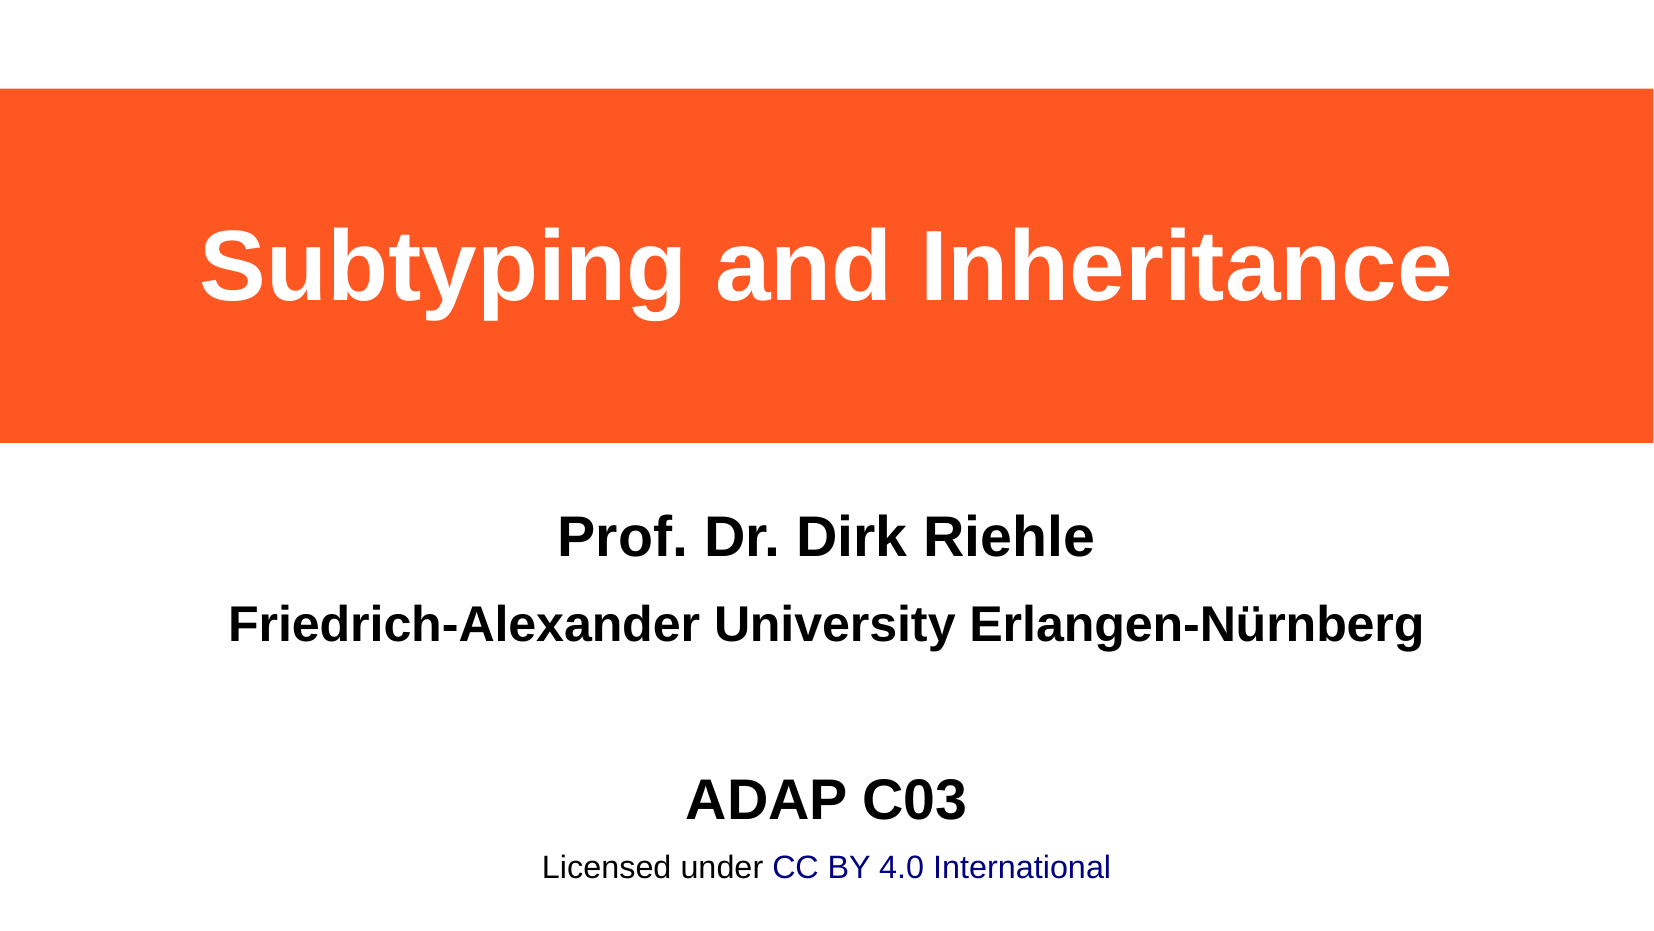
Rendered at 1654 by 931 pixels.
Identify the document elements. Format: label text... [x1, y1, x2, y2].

subtitle Prof. Dr. Dirk Riehle Friedrich-Alexander University Erlangen-Nürnberg ADAP C03 Licensed under CC BY 4.0 International [29, 472, 1625, 886]
title Subtyping and Inheritance [0, 88, 1654, 443]
